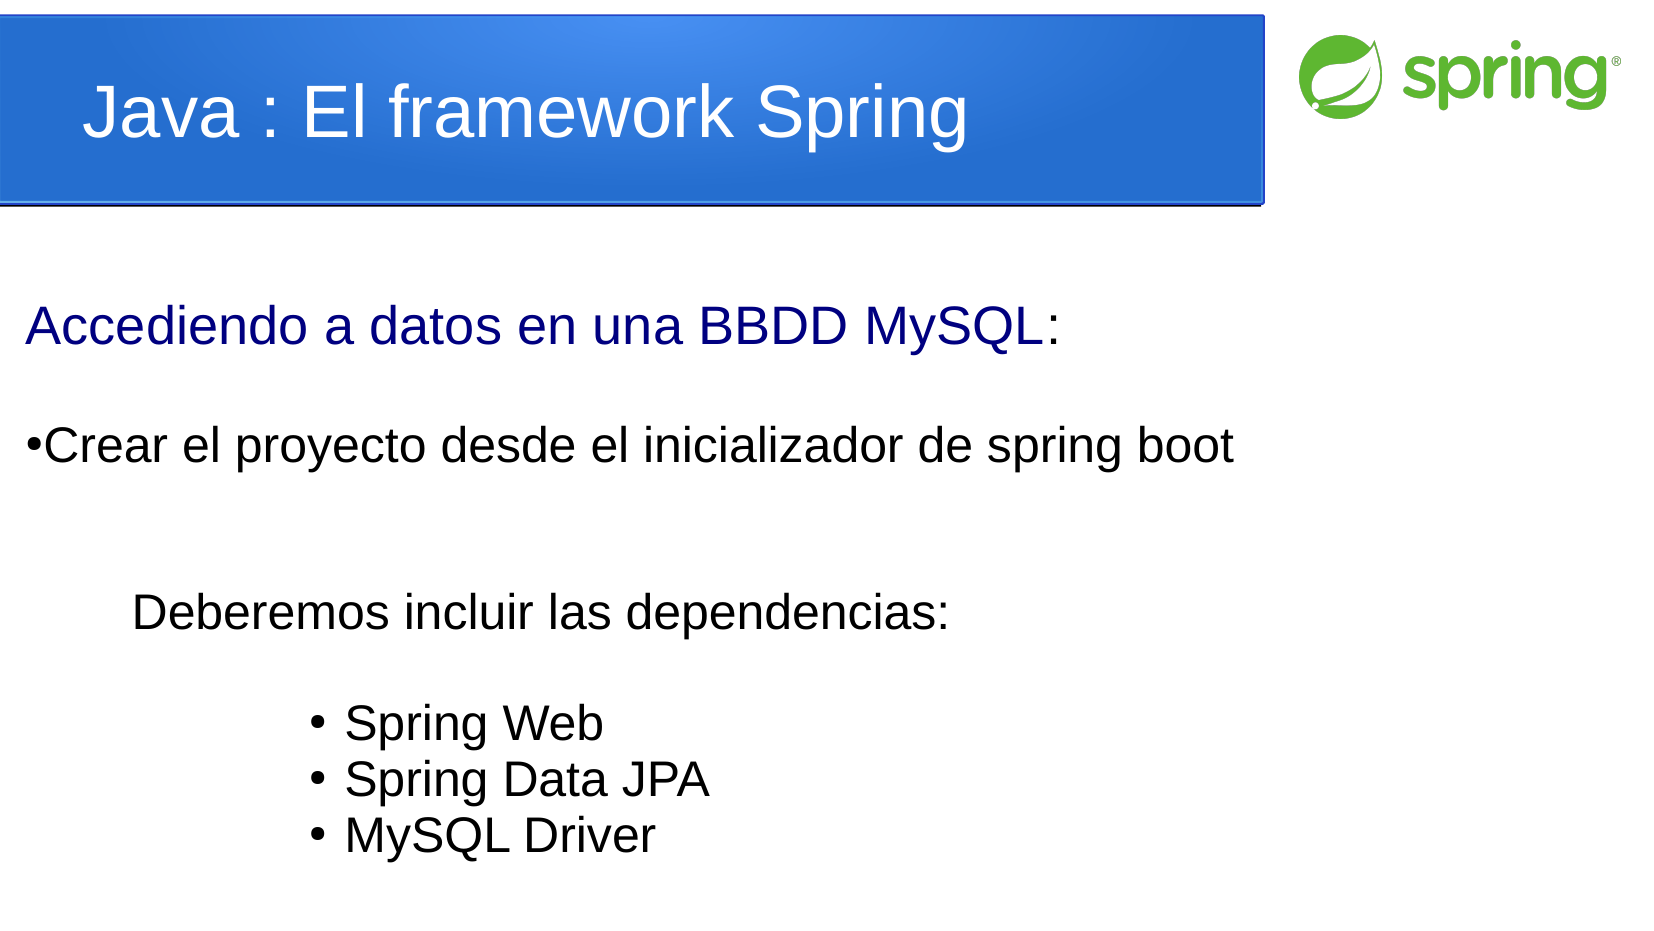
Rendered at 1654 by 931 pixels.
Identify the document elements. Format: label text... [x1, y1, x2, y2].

subtitle Accediendo a datos en una BBDD MySQL: Crear el proyecto desde el inicializador de spring boot Deberemos incluir las dependencias: Spring Web Spring Data JPA MySQL Driver [25, 164, 1644, 931]
title Java : El framework Spring [82, 35, 1235, 164]
picture [1299, 35, 1621, 119]
